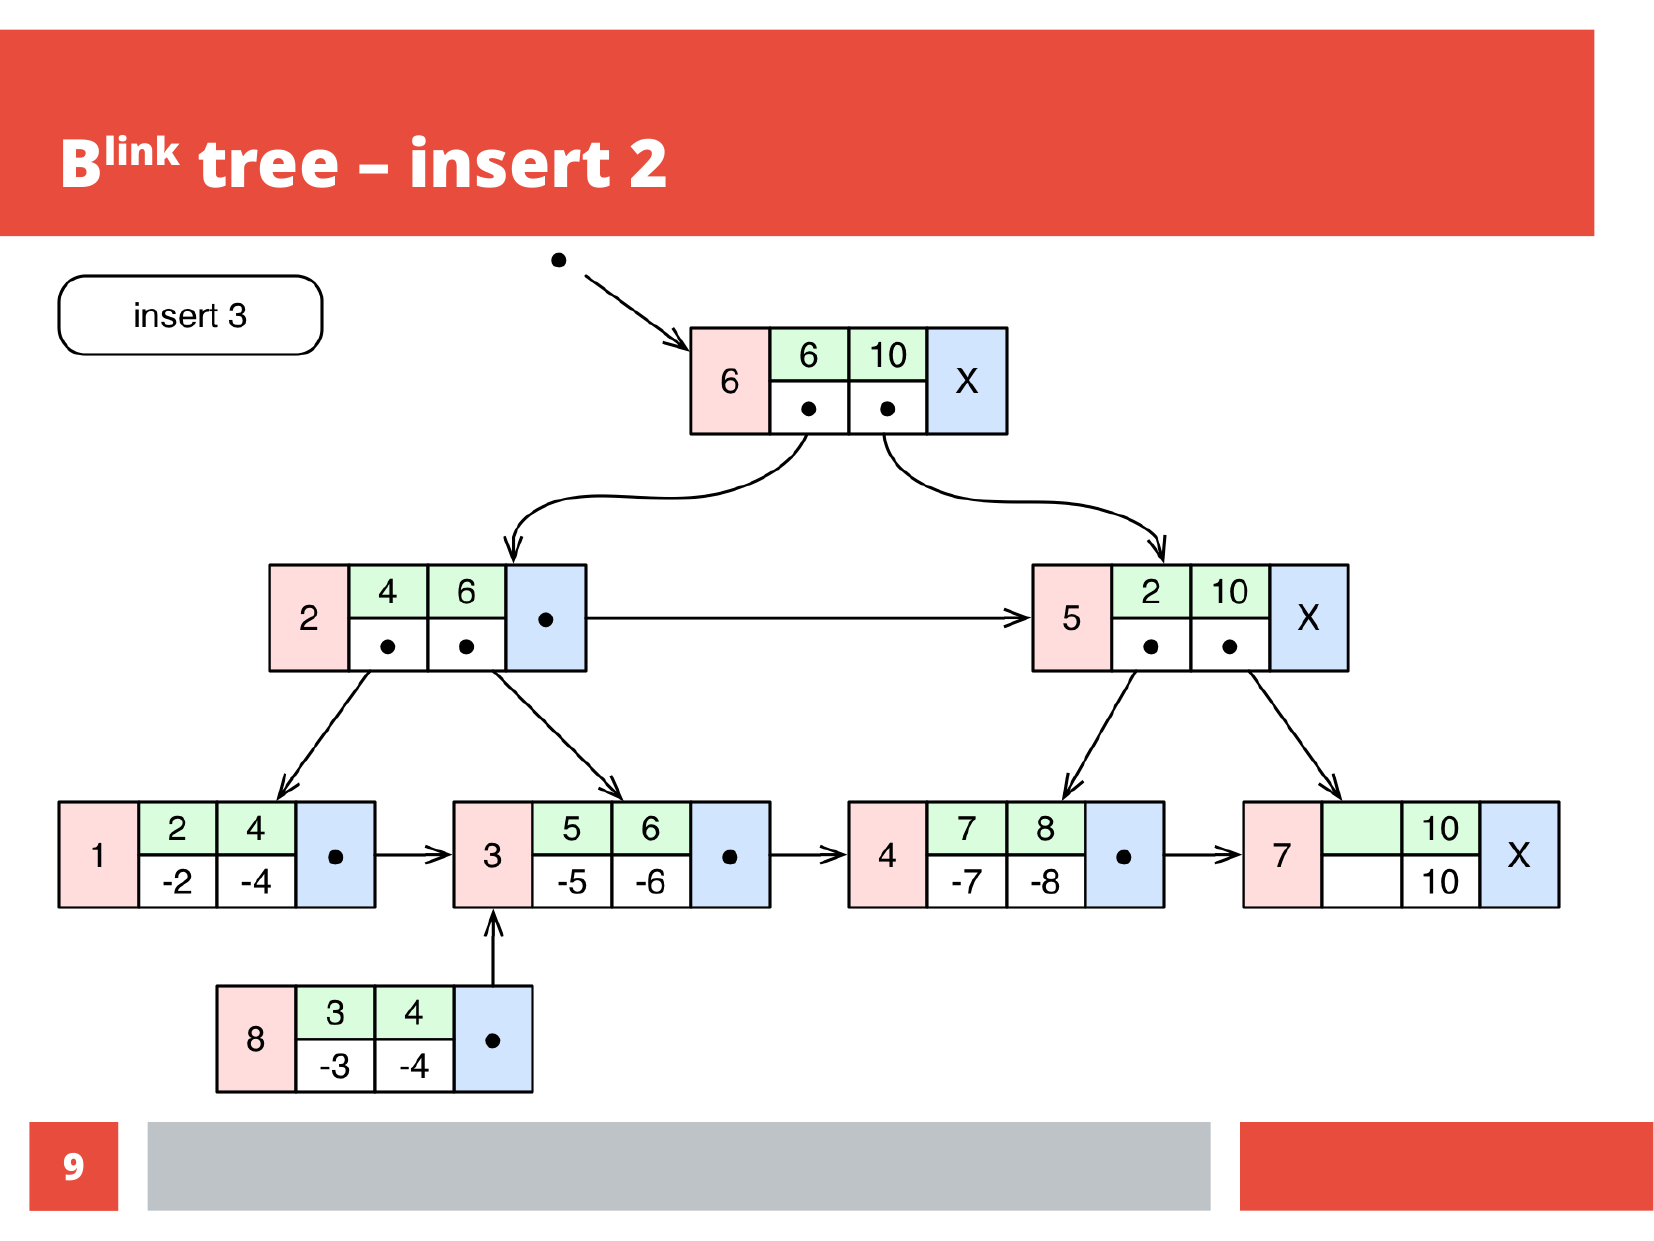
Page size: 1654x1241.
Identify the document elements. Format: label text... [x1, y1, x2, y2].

picture [53, 223, 1564, 1097]
title Blink tree – insert 2 [59, 59, 1595, 207]
